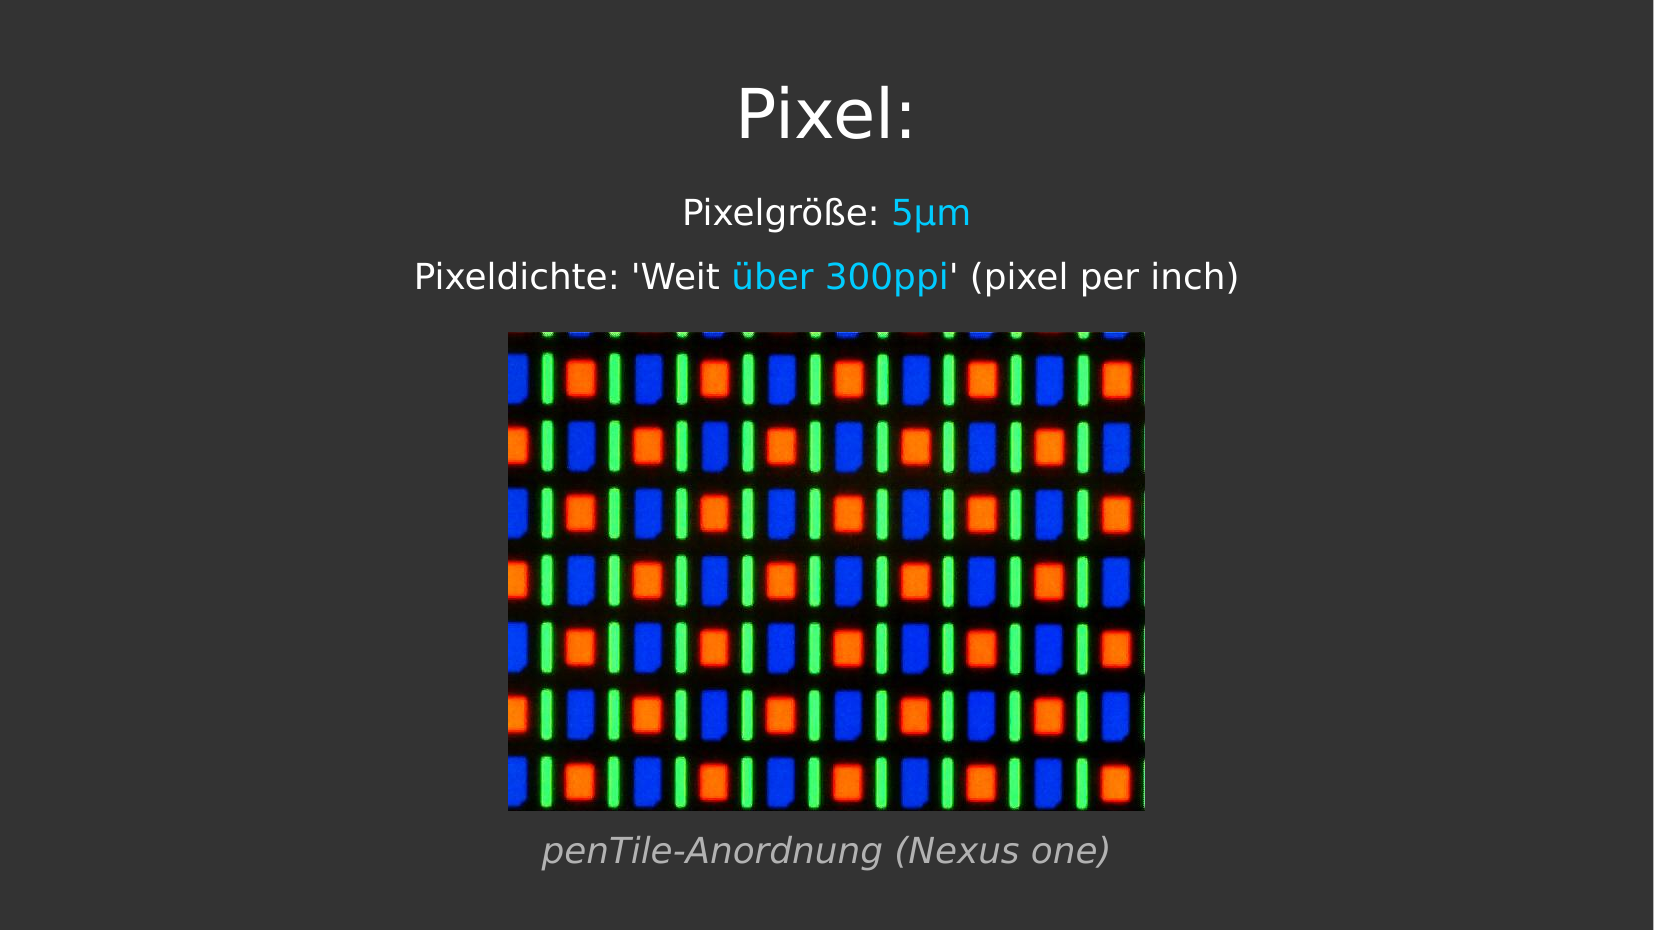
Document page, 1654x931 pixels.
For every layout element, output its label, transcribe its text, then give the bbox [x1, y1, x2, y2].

picture [508, 332, 1145, 811]
list Pixelgröße: 5µm Pixeldichte: 'Weit über 300ppi' (pixel per inch) penTile-Anordnung (Nexus one) [73, 192, 1581, 886]
title Pixel: [82, 37, 1571, 192]
